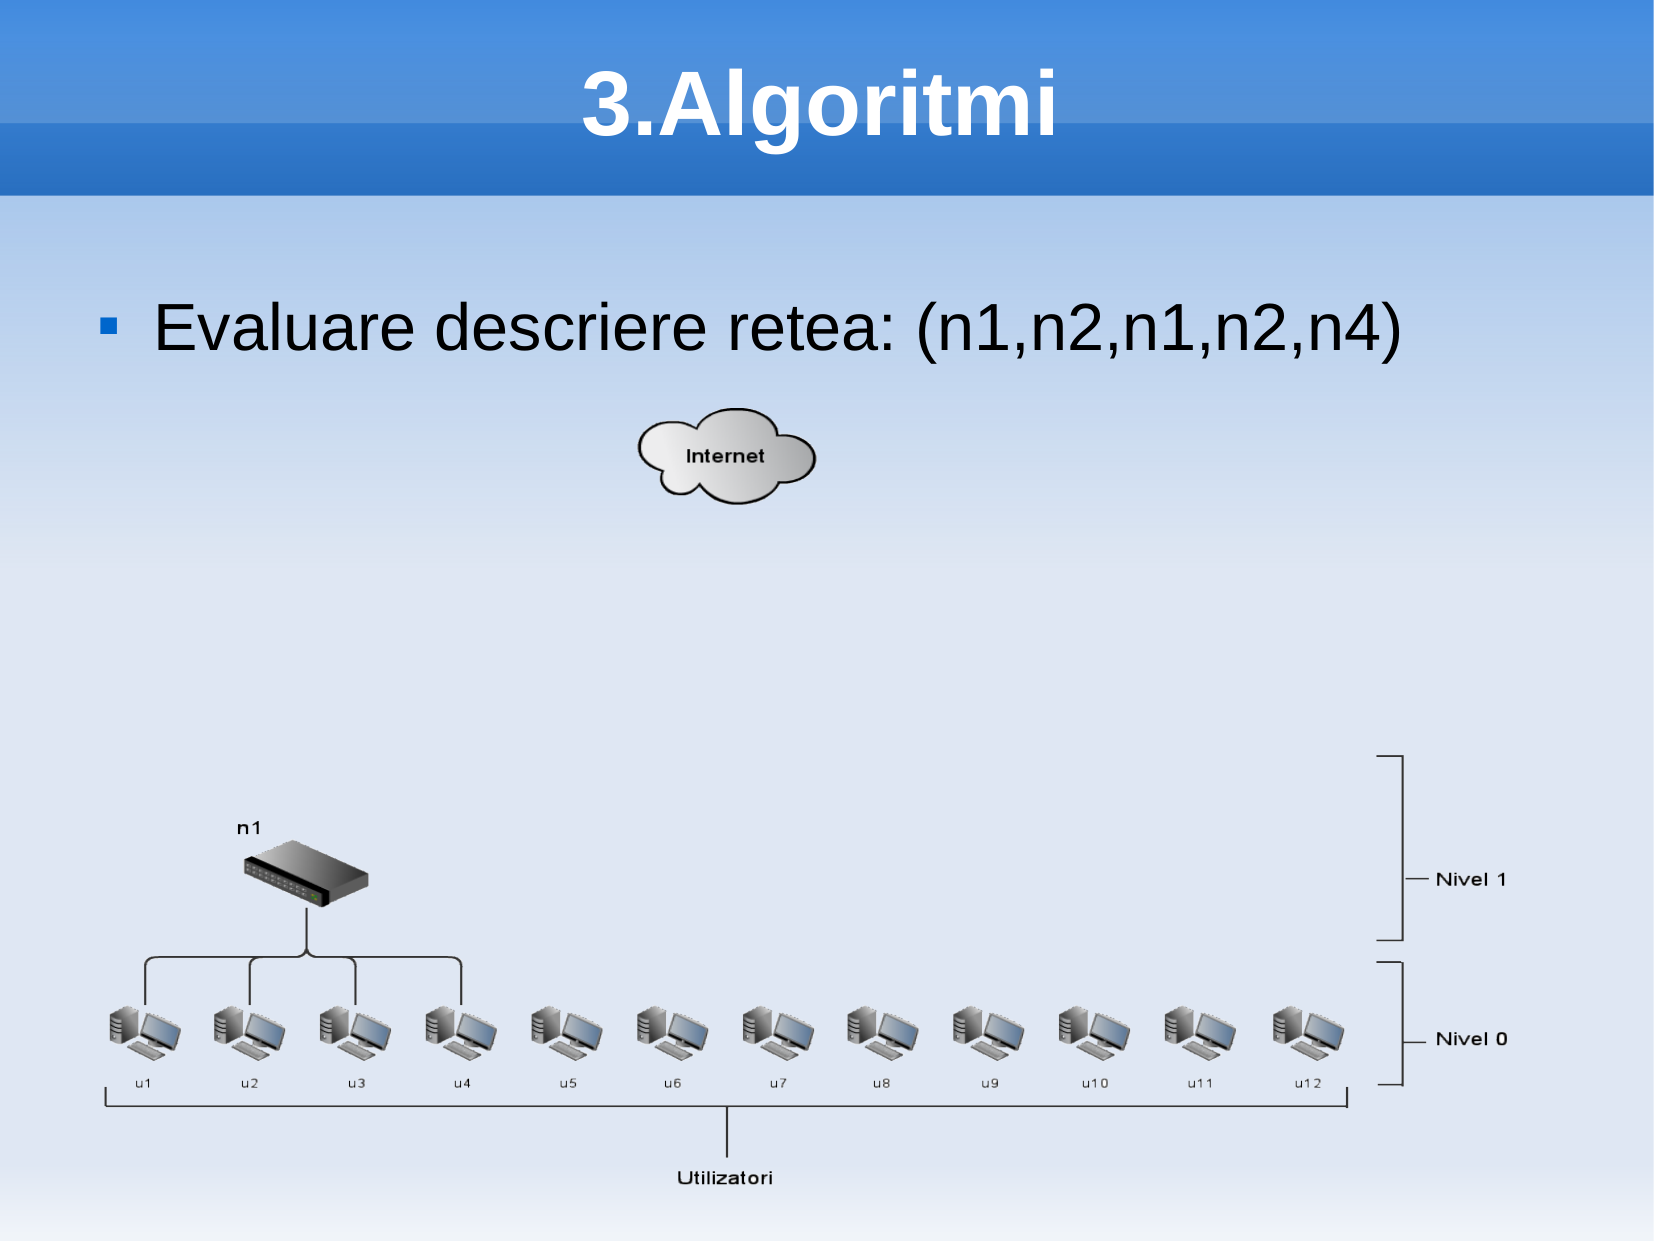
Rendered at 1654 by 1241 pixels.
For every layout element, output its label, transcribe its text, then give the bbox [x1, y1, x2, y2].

title 3.Algoritmi [76, 0, 1565, 208]
picture [0, 0, 1654, 1241]
list Evaluare descriere retea: (n1,n2,n1,n2,n4) [82, 290, 1571, 374]
